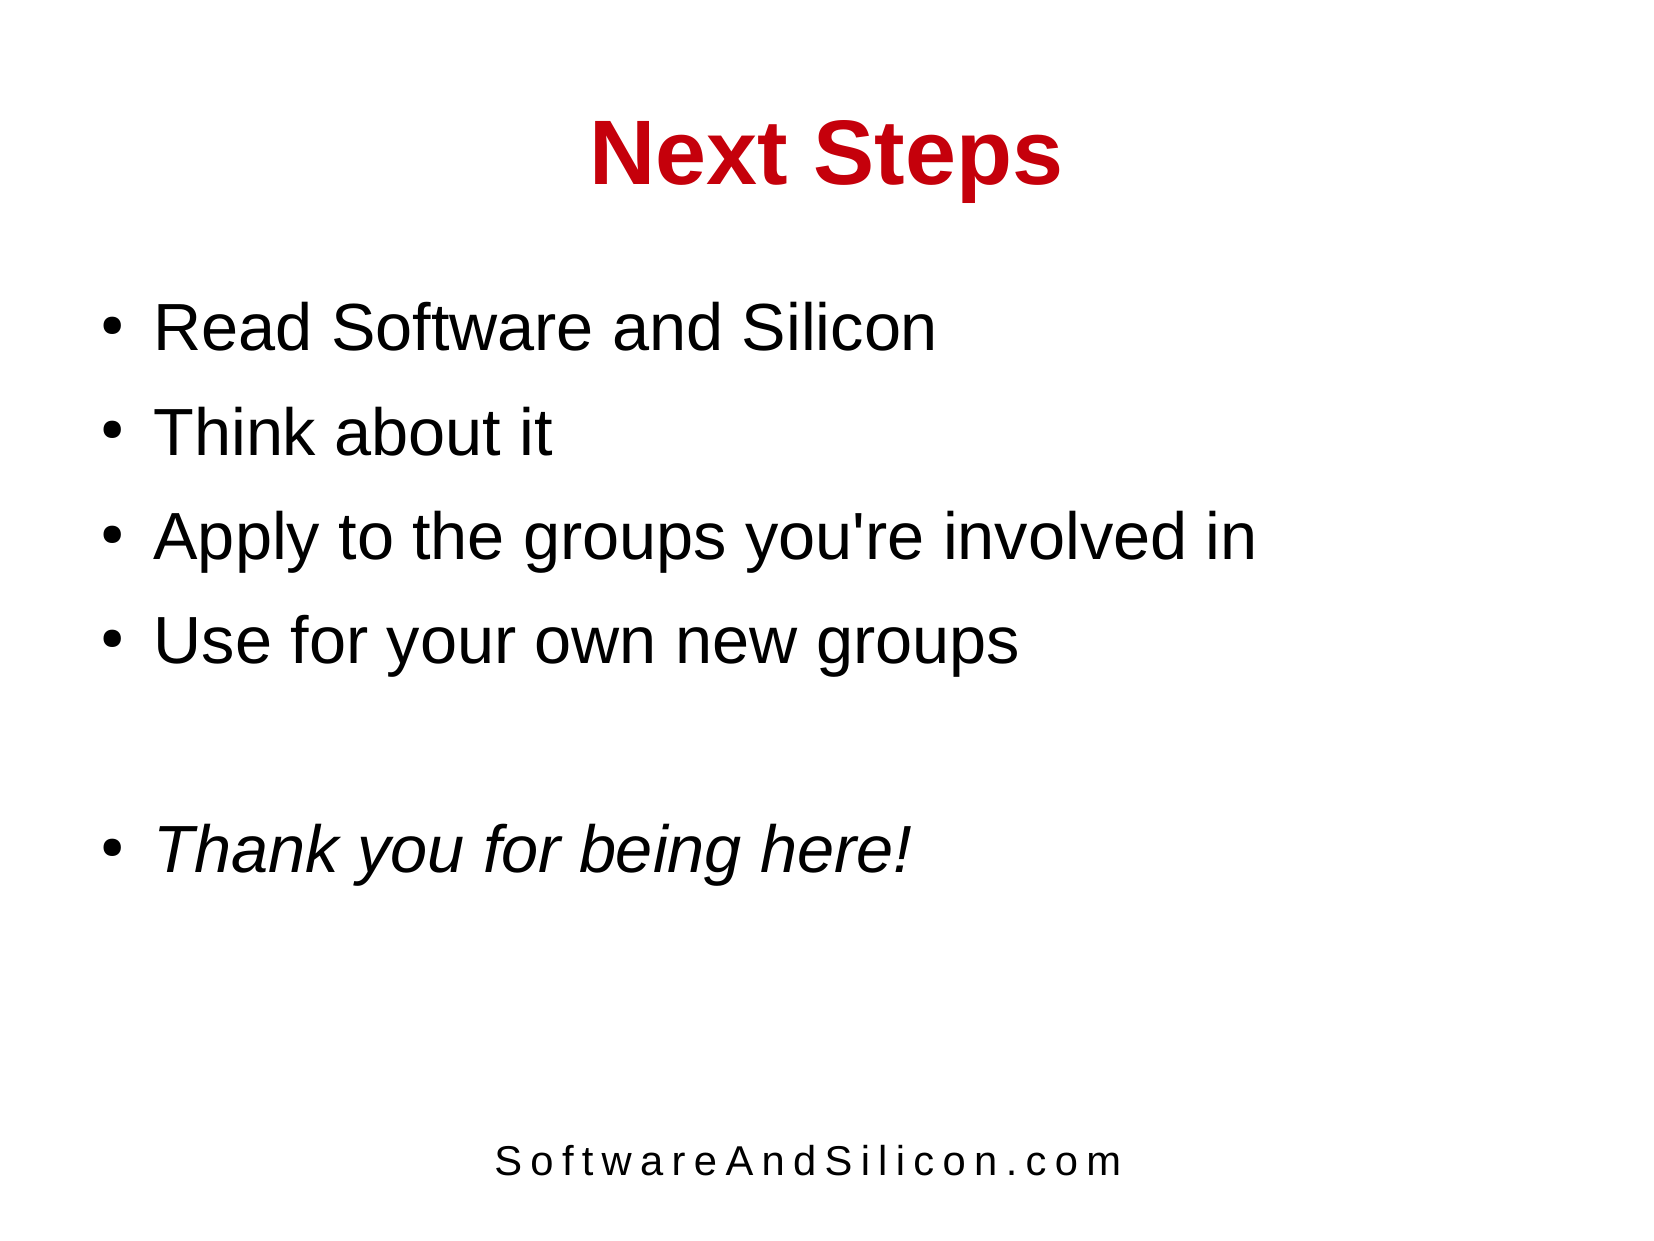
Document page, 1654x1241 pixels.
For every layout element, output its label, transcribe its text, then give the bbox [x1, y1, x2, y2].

list Read Software and Silicon Think about it Apply to the groups you're involved in Use for your own new groups Thank you for being here! [82, 290, 1571, 1094]
title Next Steps [82, 56, 1571, 250]
